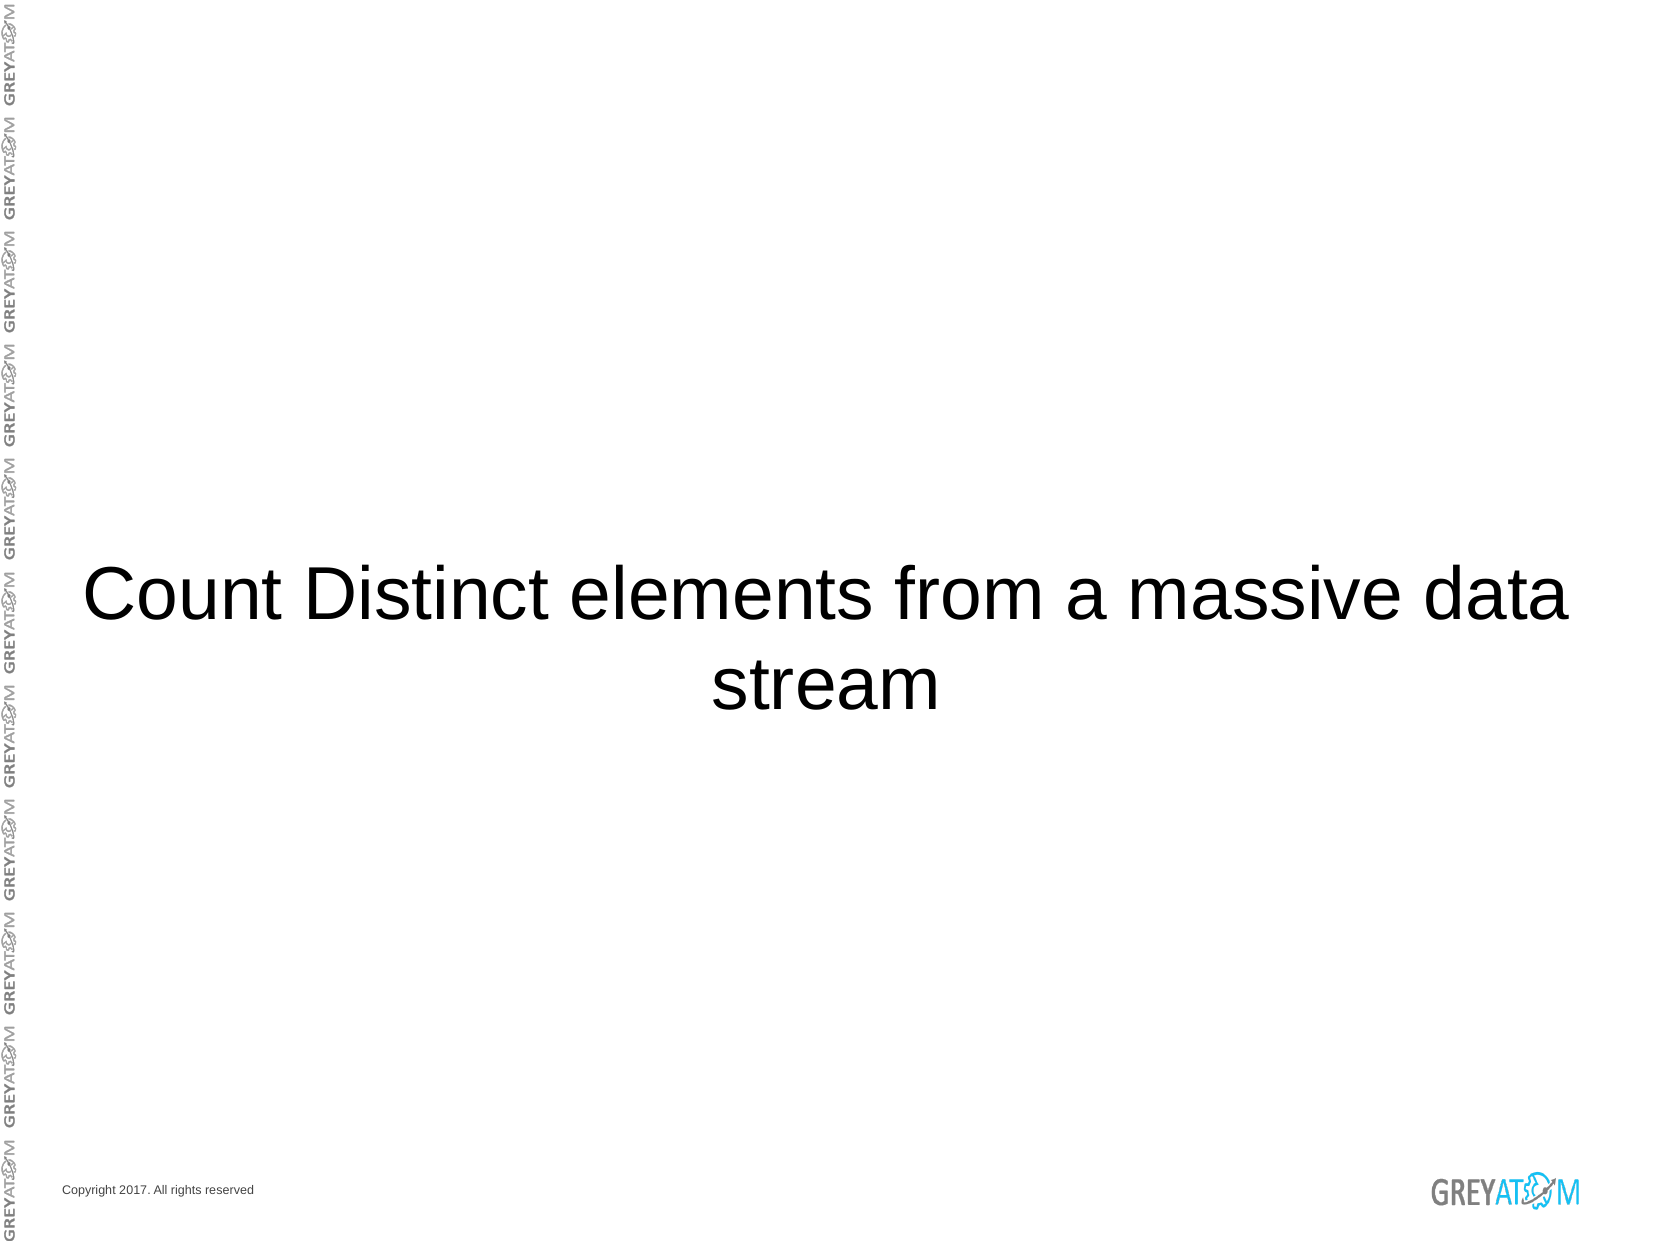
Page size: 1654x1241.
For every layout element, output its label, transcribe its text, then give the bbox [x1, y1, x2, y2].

picture [1, 344, 17, 447]
picture [1, 458, 17, 560]
picture [1, 799, 17, 901]
picture [1, 912, 17, 1015]
picture [1, 572, 17, 674]
picture [1, 1026, 17, 1128]
picture [1, 685, 17, 788]
picture [1, 231, 17, 333]
picture [1430, 1168, 1581, 1212]
picture [1, 117, 17, 220]
picture [1, 4, 17, 106]
picture [1, 1140, 17, 1241]
text_box Count Distinct elements from a massive data stream [56, 518, 1597, 751]
